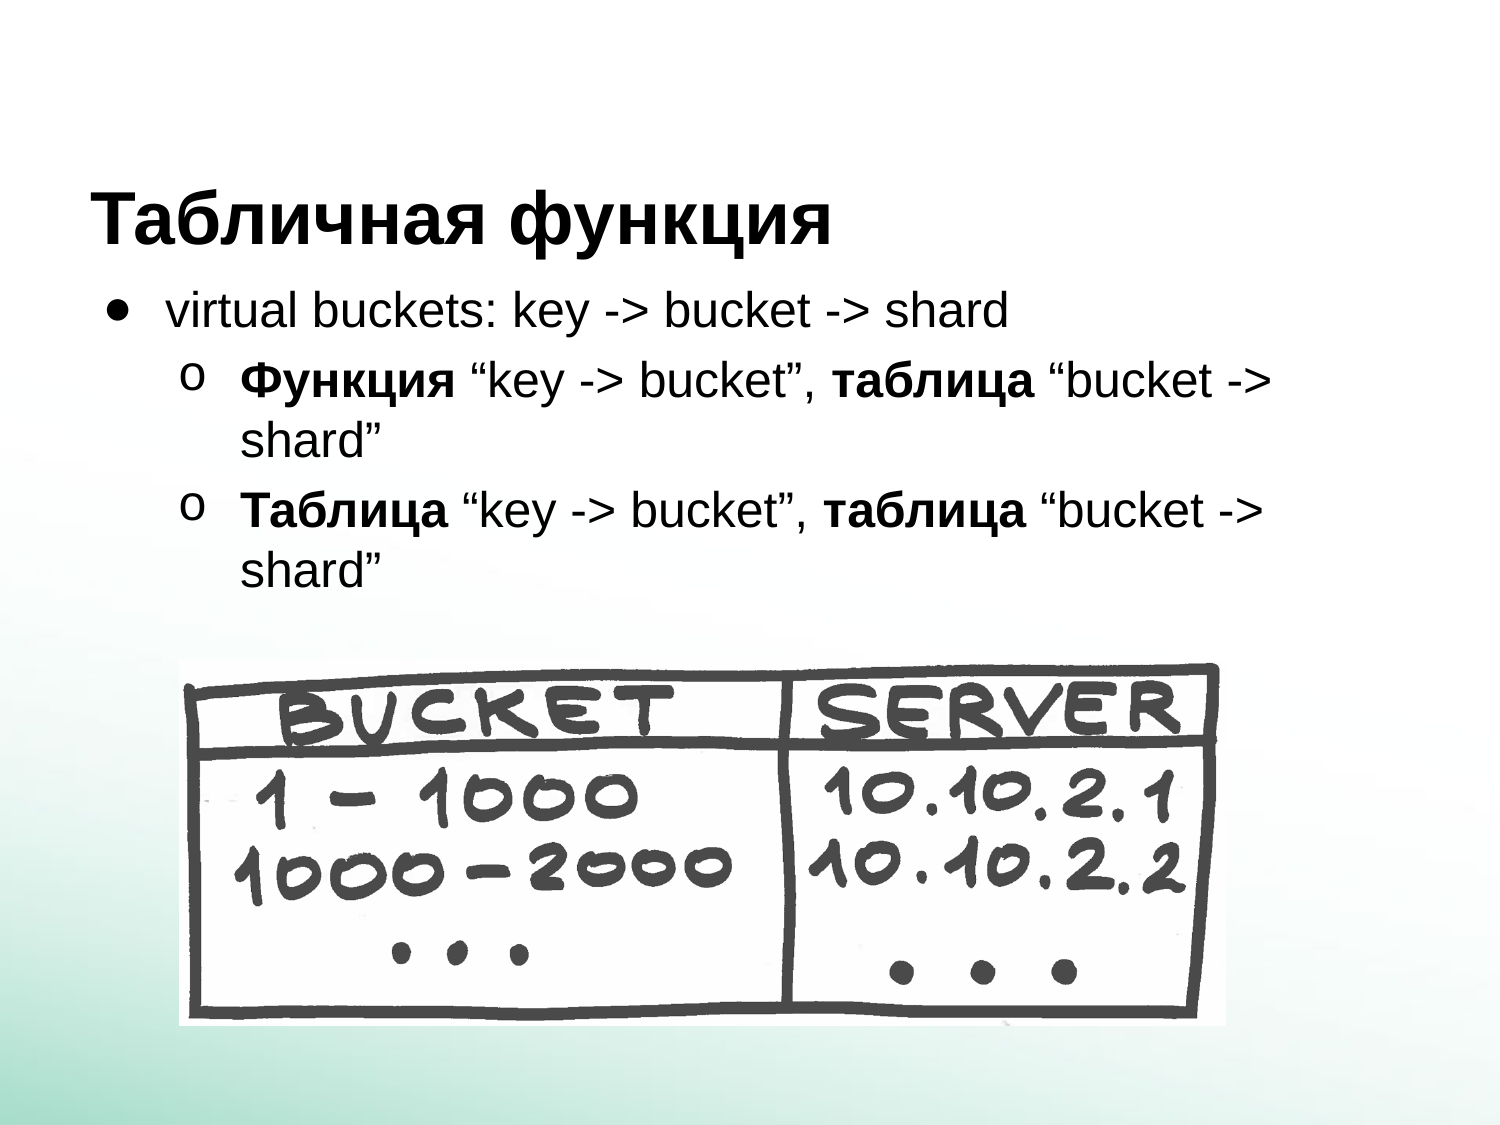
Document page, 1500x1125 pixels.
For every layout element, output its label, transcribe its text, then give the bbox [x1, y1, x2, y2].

title Табличная функция [75, 134, 1425, 262]
list virtual buckets: key -> bucket -> shard Функция “key -> bucket”, таблица “bucket -> shard” Таблица “key -> bucket”, таблица “bucket -> shard” [75, 262, 1425, 559]
picture [0, 0, 1500, 1125]
